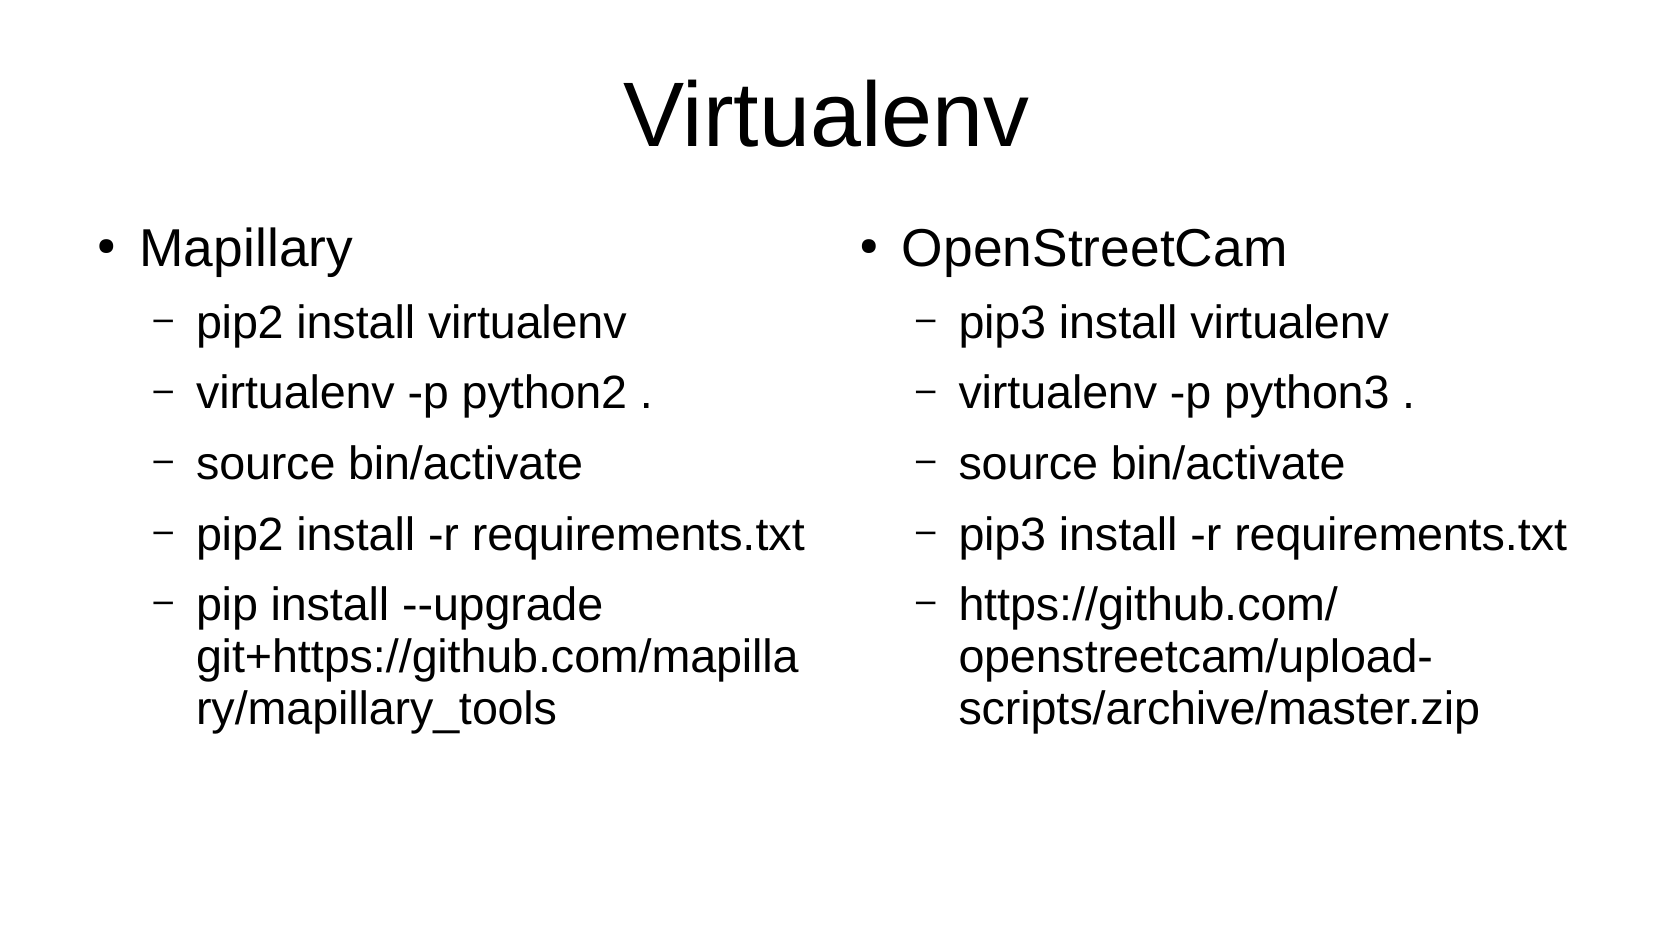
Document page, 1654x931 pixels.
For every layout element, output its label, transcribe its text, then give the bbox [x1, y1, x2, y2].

list Mapillary pip2 install virtualenv virtualenv -p python2 . source bin/activate pip2 install -r requirements.txt pip install --upgrade git+https://github.com/mapillary/mapillary_tools [82, 217, 809, 758]
title Virtualenv [82, 37, 1571, 193]
list OpenStreetCam pip3 install virtualenv virtualenv -p python3 . source bin/activate pip3 install -r requirements.txt https://github.com/openstreetcam/upload-scripts/archive/master.zip [845, 217, 1572, 758]
